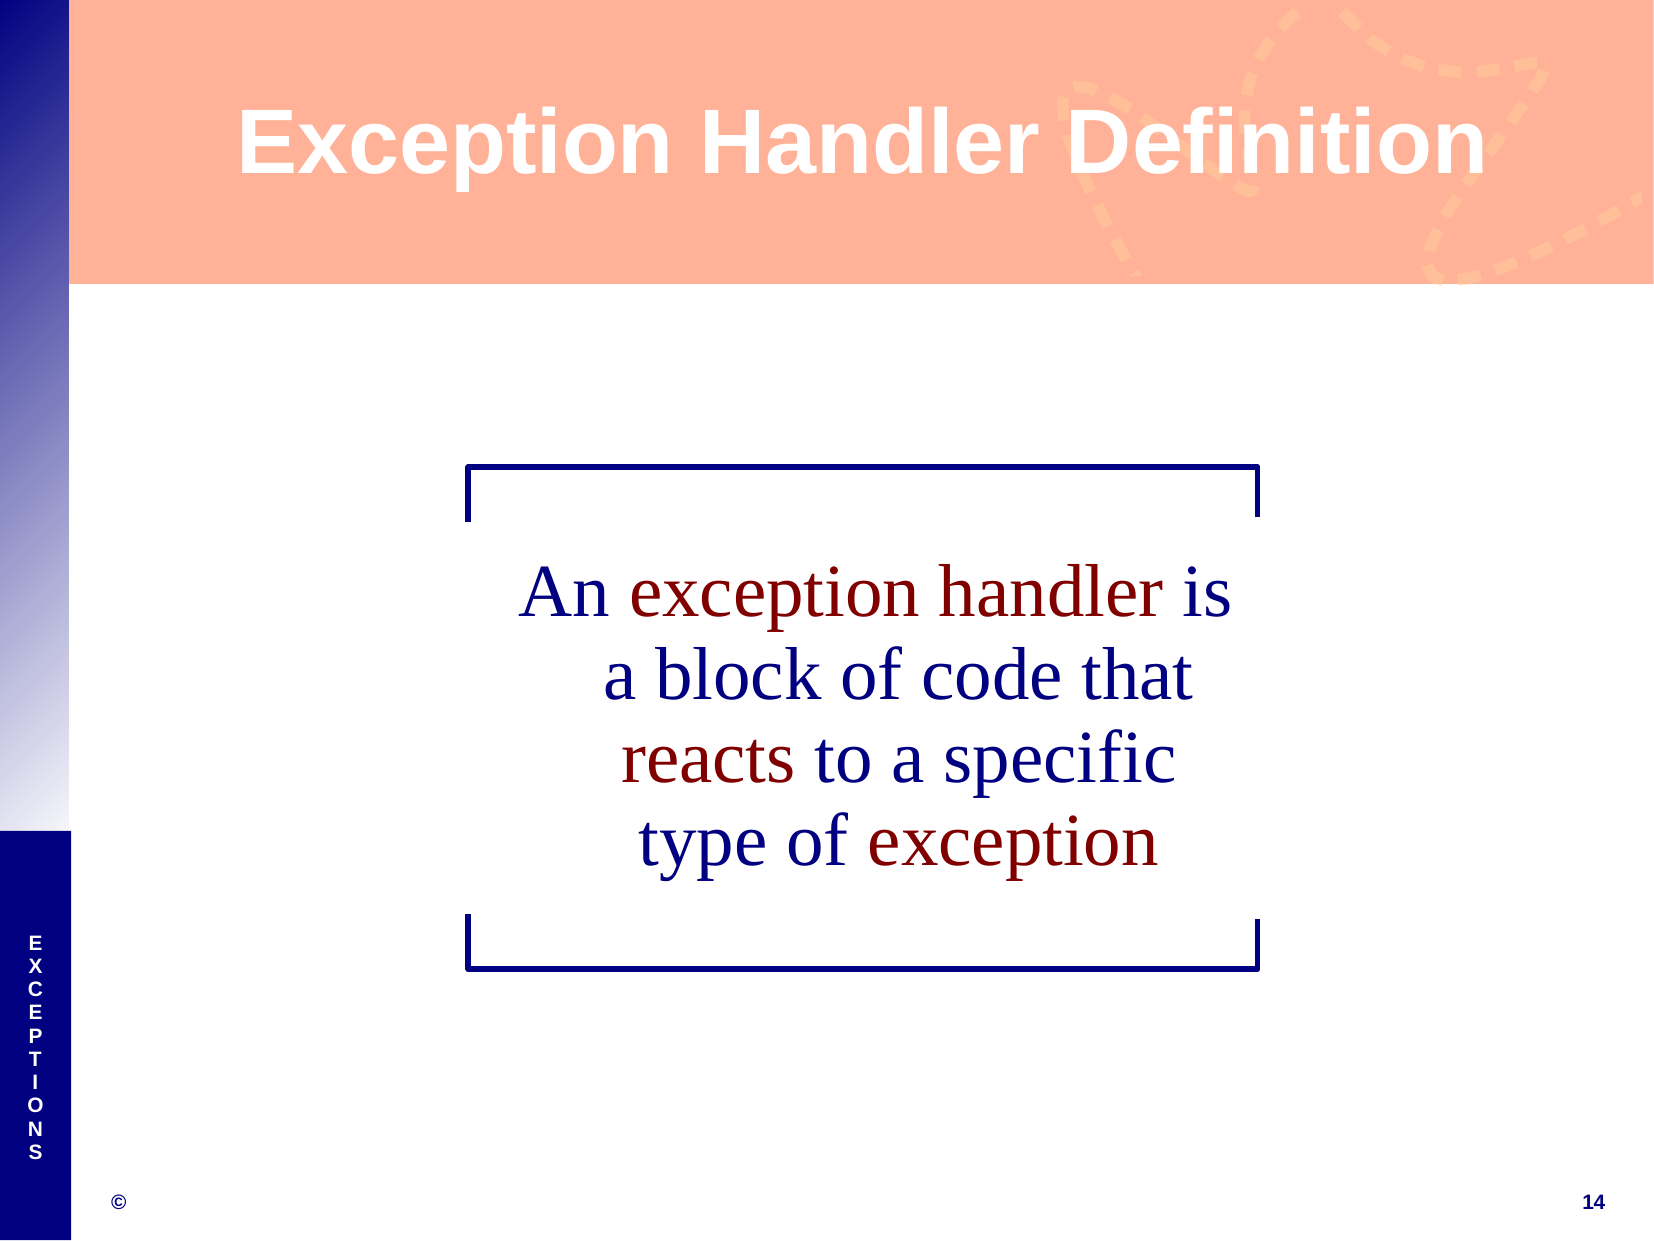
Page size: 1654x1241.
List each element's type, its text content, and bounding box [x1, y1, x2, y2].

title Exception Handler Definition [72, 37, 1654, 246]
text_box An exception handler is a block of code that reacts to a specific type of exception [482, 430, 1244, 1002]
text_box E X C E P T I O N S [0, 830, 71, 1241]
